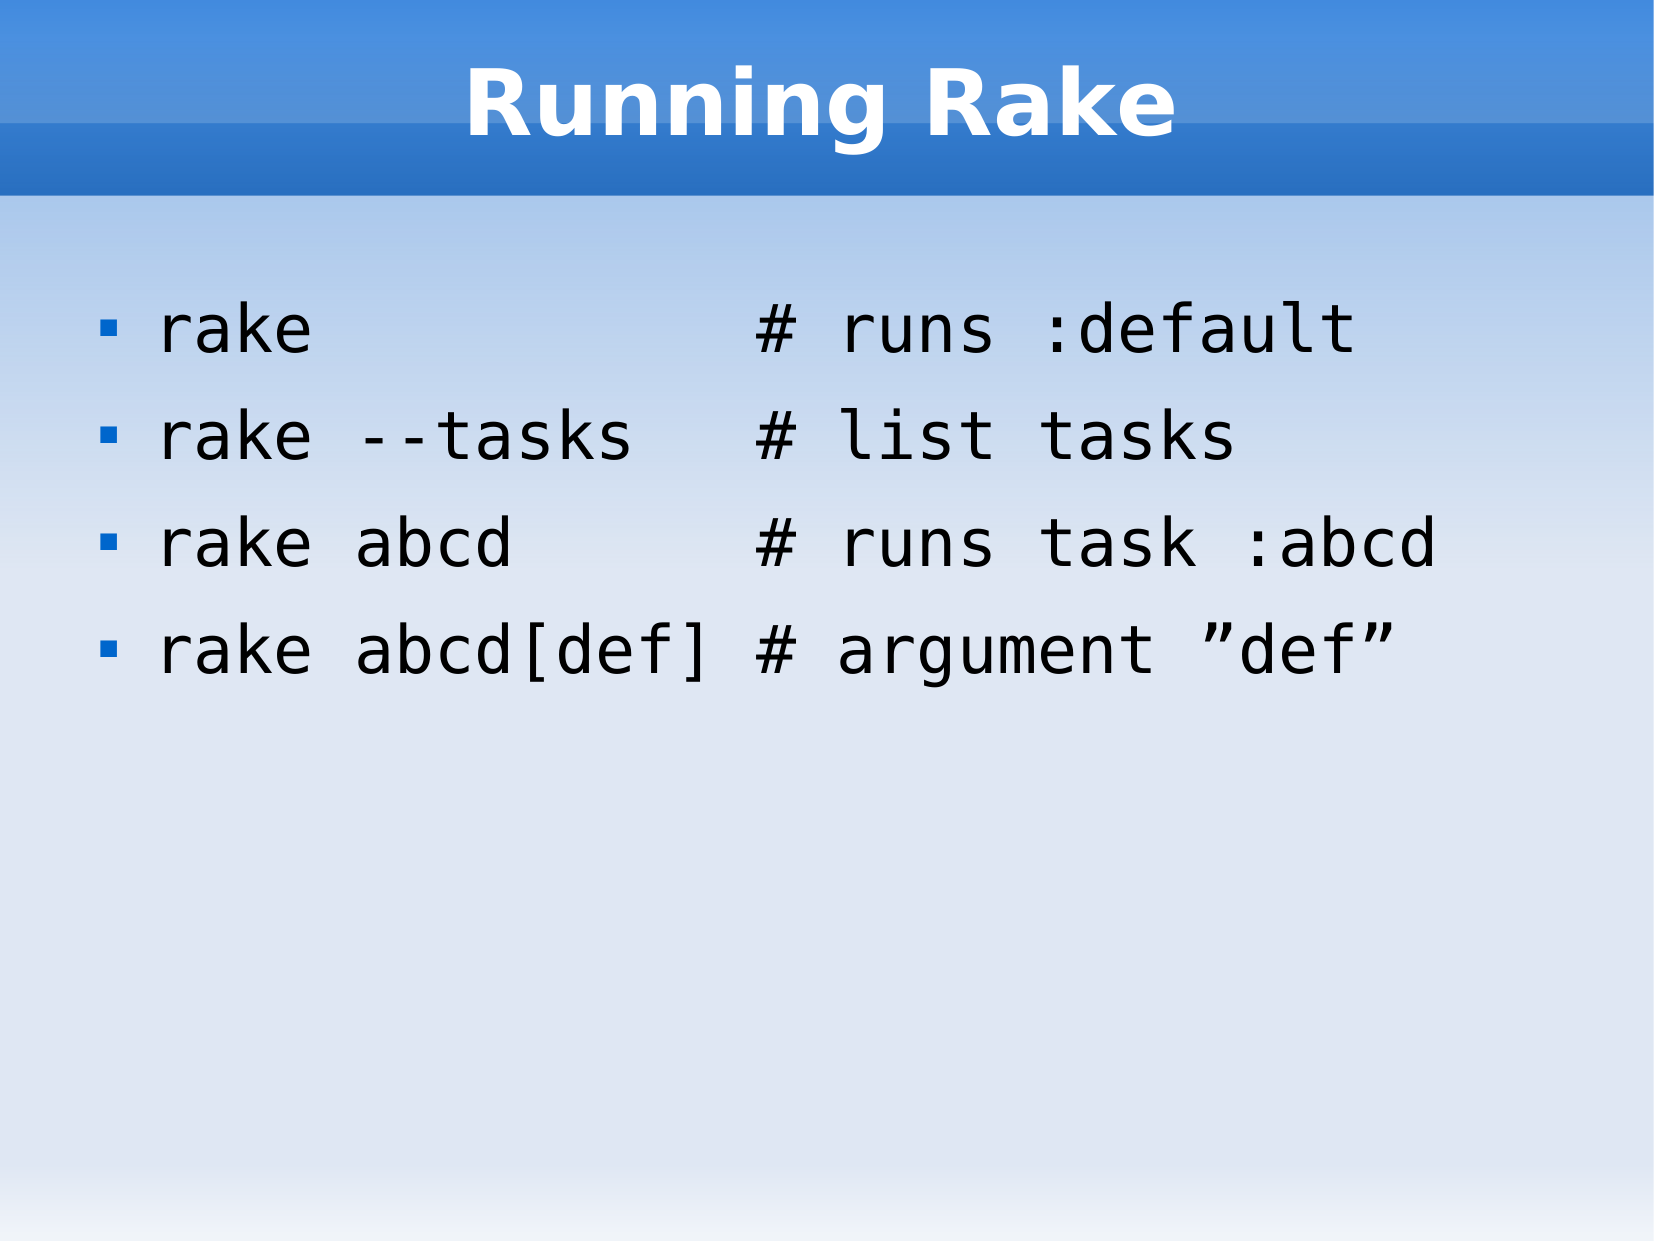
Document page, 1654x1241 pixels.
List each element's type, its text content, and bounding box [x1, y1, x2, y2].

picture [0, 0, 1654, 1241]
list rake # runs :default rake --tasks # list tasks rake abcd # runs task :abcd rake abcd[def] # argument ”def” [82, 290, 1571, 1109]
title Running Rake [76, 0, 1565, 208]
